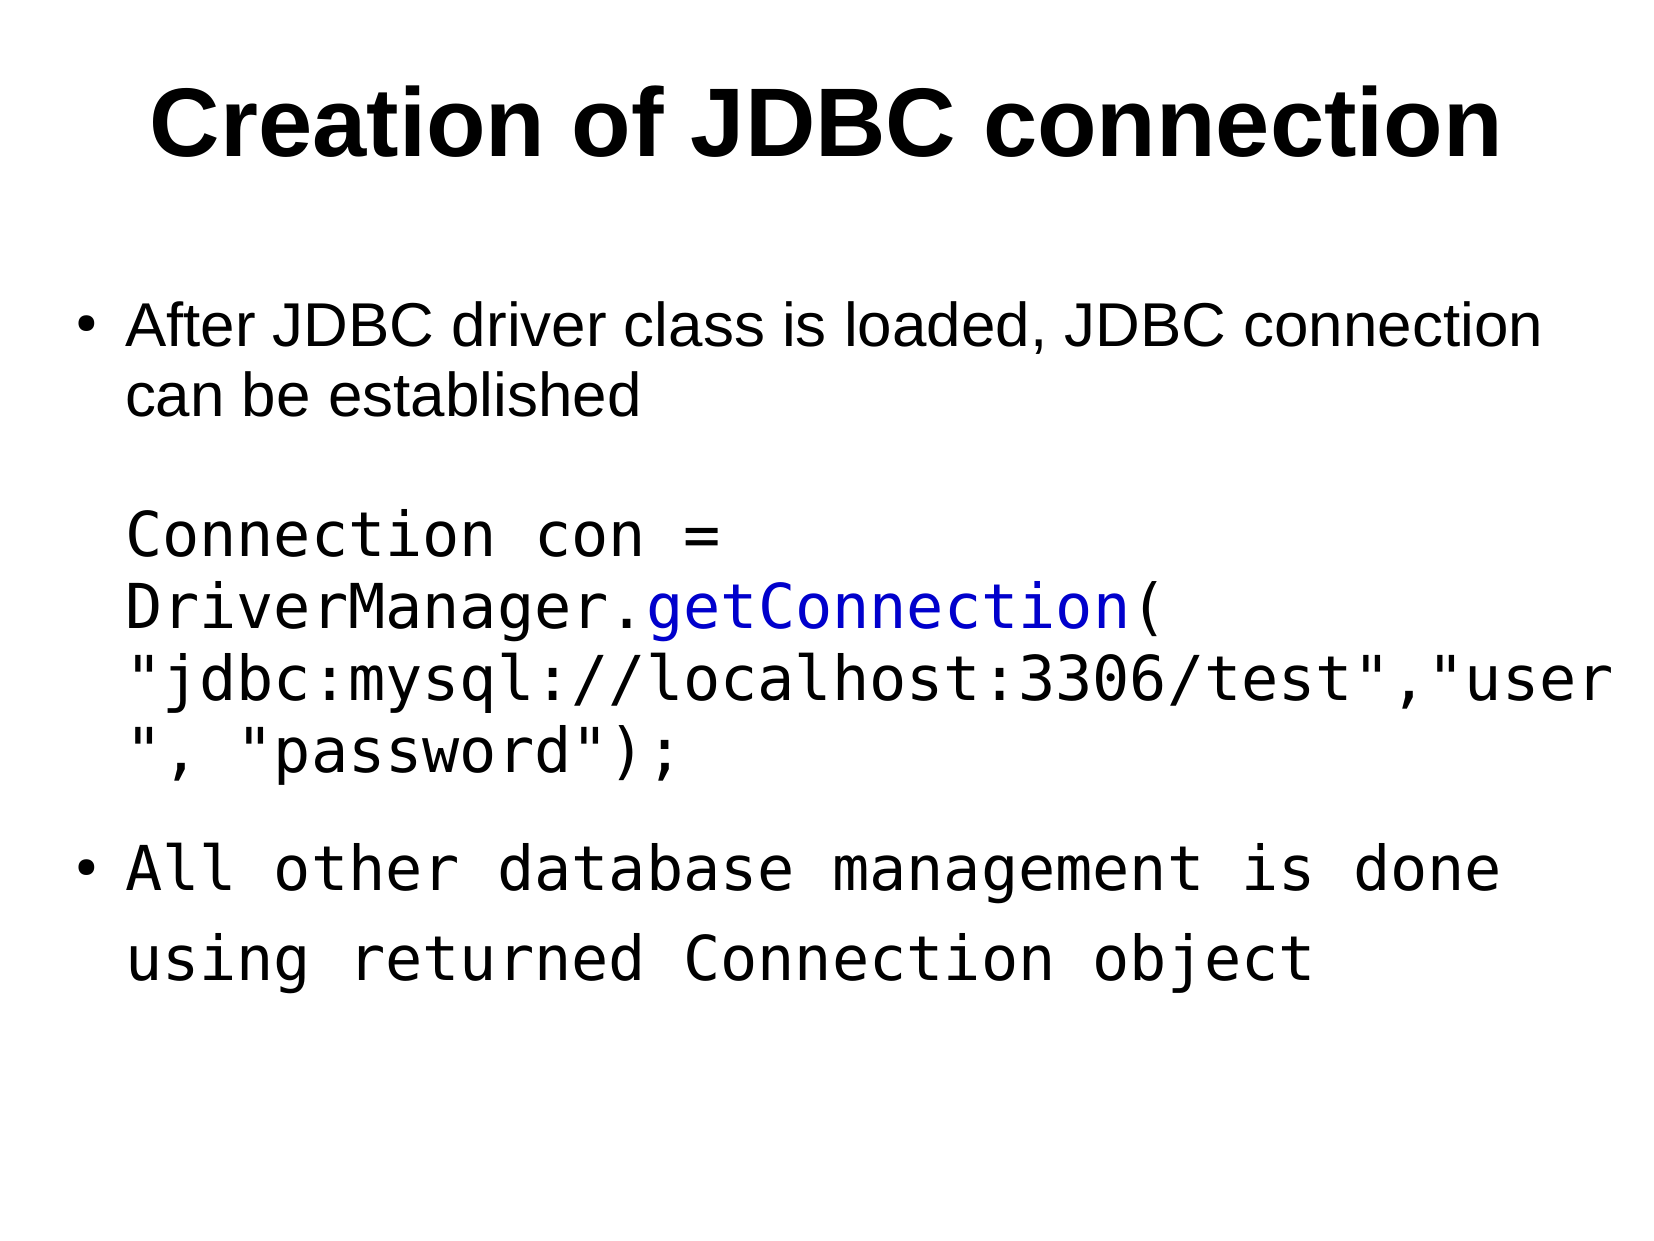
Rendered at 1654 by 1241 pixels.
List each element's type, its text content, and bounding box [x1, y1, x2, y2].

title Creation of JDBC connection [82, 67, 1571, 177]
list After JDBC driver class is loaded, JDBC connection can be established Connection con = DriverManager.getConnection( "jdbc:mysql://localhost:3306/test","user", "password"); All other database management is done using returned Connection object [59, 290, 1619, 1010]
